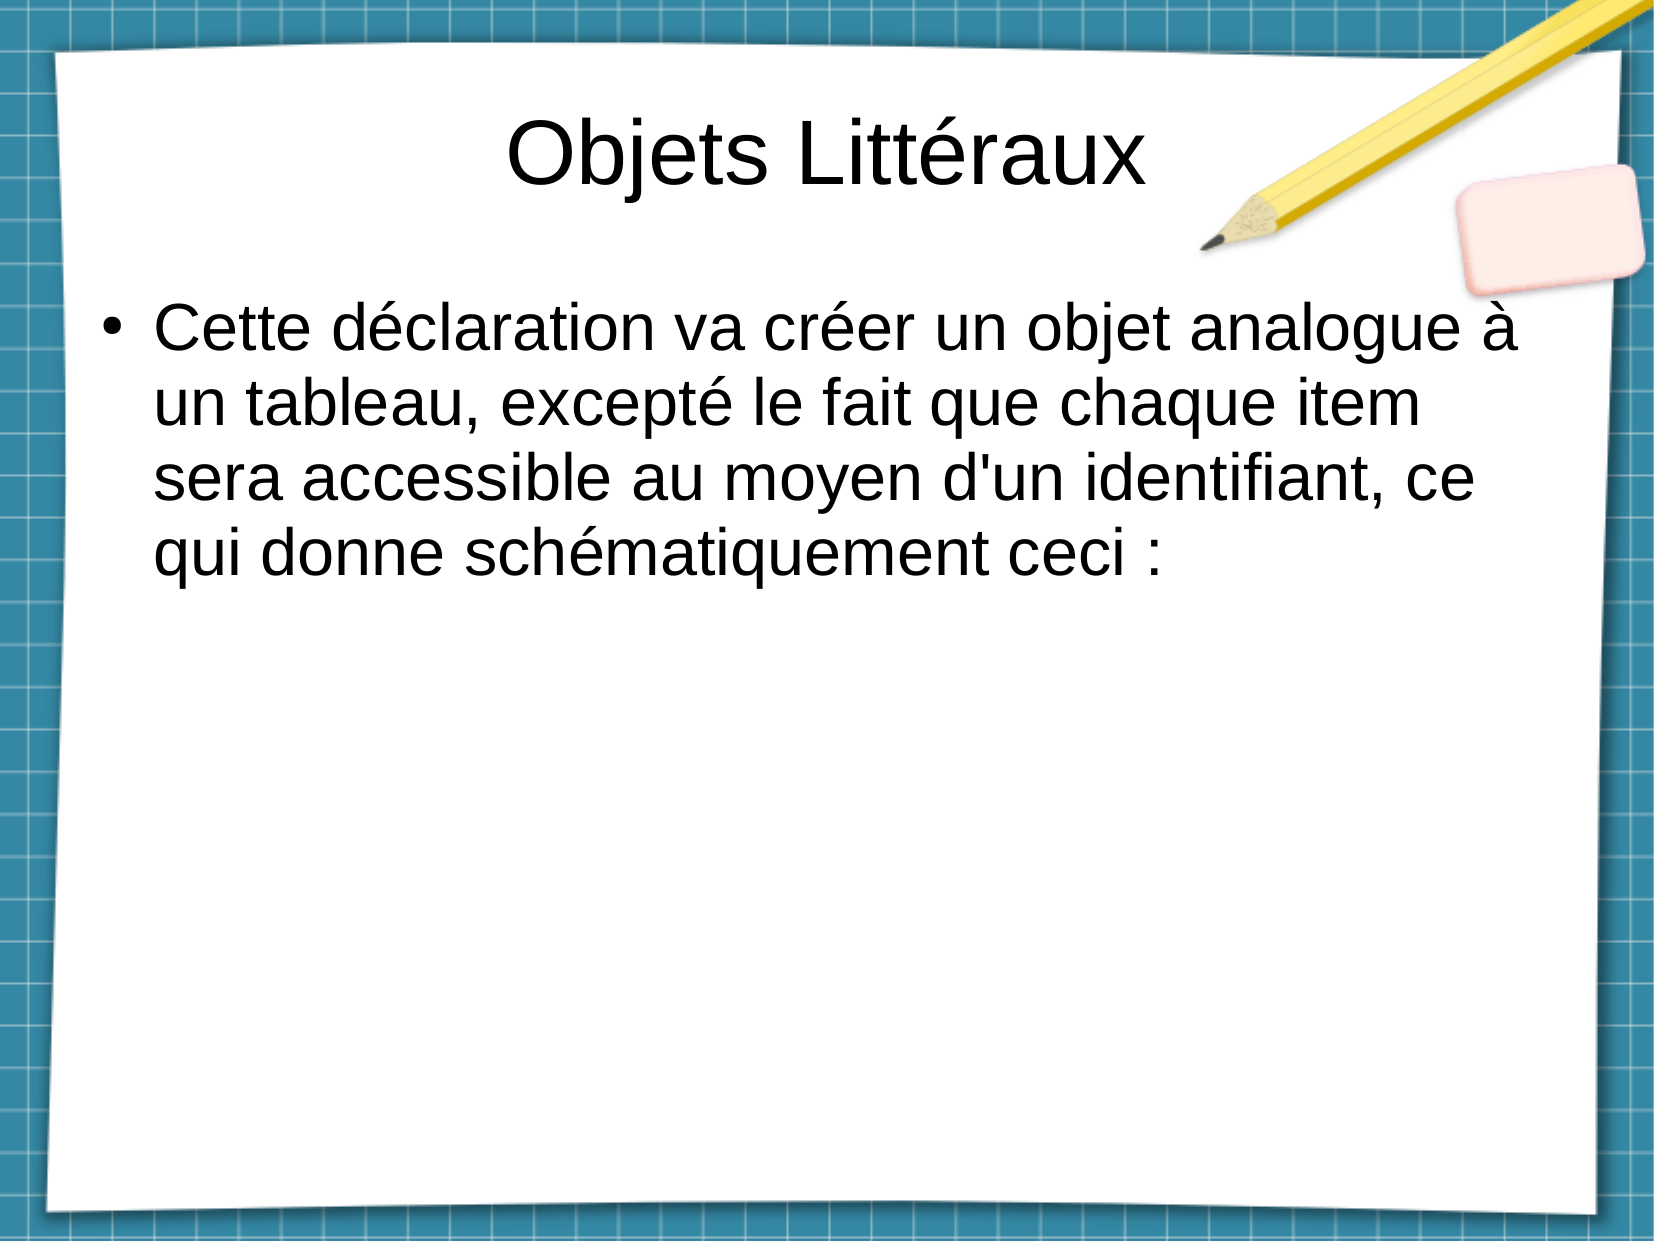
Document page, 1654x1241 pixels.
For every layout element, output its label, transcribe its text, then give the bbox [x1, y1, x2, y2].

list Cette déclaration va créer un objet analogue à un tableau, excepté le fait que chaque item sera accessible au moyen d'un identifiant, ce qui donne schématiquement ceci : [82, 290, 1571, 1010]
title Objets Littéraux [82, 49, 1571, 257]
picture [0, 0, 1654, 1241]
